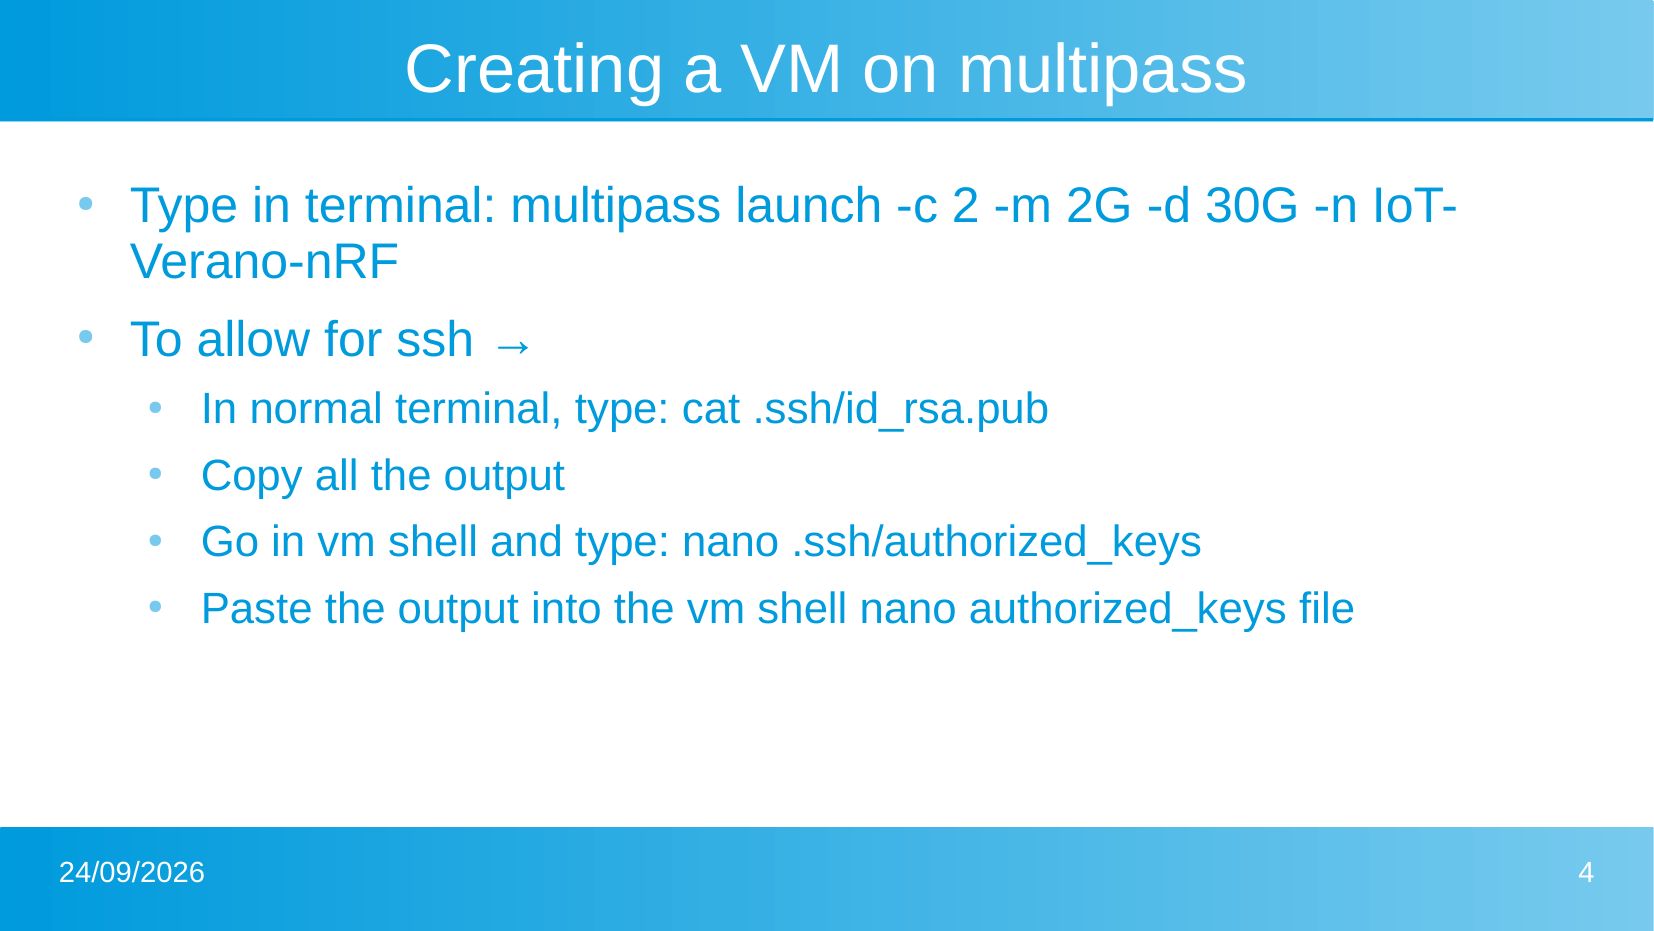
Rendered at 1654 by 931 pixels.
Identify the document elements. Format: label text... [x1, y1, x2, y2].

list Type in terminal: multipass launch -c 2 -m 2G -d 30G -n IoT-Verano-nRF To allow for ssh → In normal terminal, type: cat .ssh/id_rsa.pub Copy all the output Go in vm shell and type: nano .ssh/authorized_keys Paste the output into the vm shell nano authorized_keys file [59, 177, 1595, 768]
title Creating a VM on multipass [59, 29, 1595, 108]
